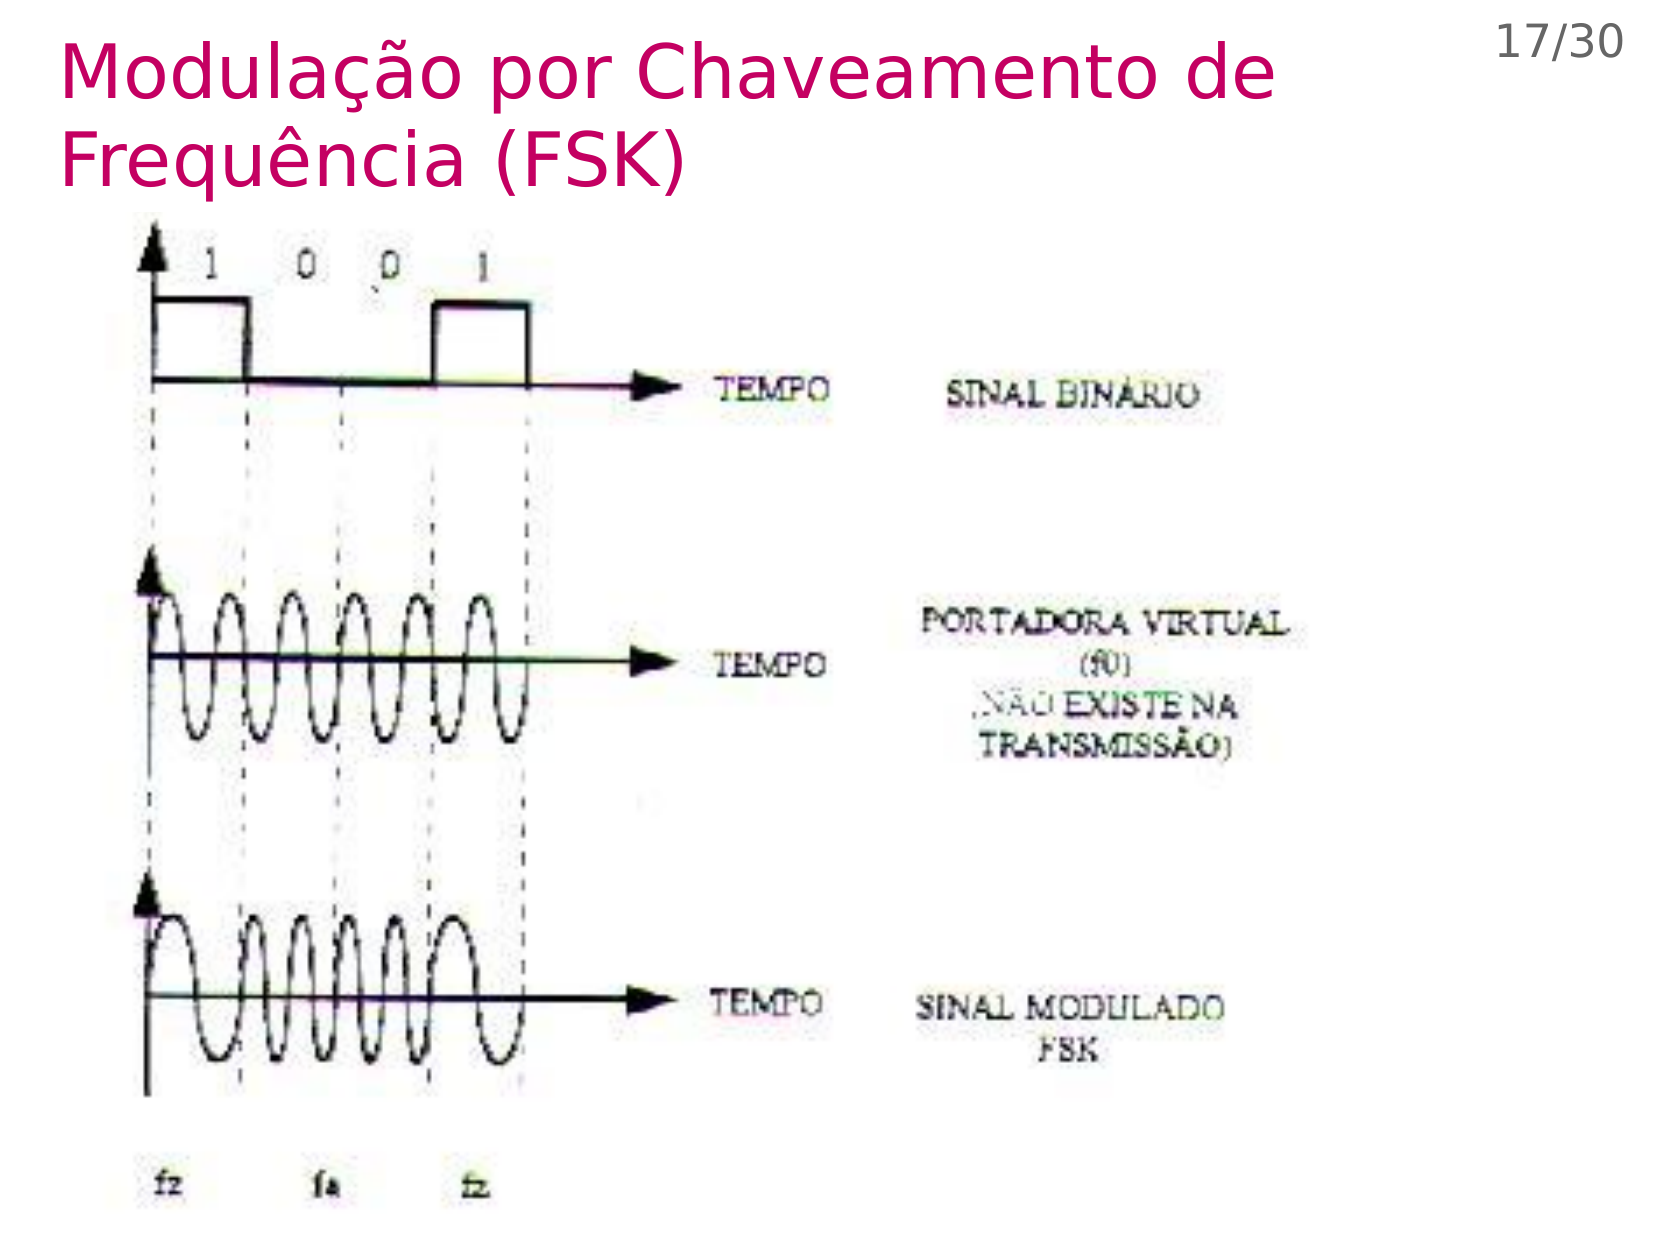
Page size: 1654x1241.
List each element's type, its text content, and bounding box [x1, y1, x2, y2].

title Modulação por Chaveamento de Frequência (FSK) [59, 29, 1625, 207]
picture [51, 212, 1379, 1217]
